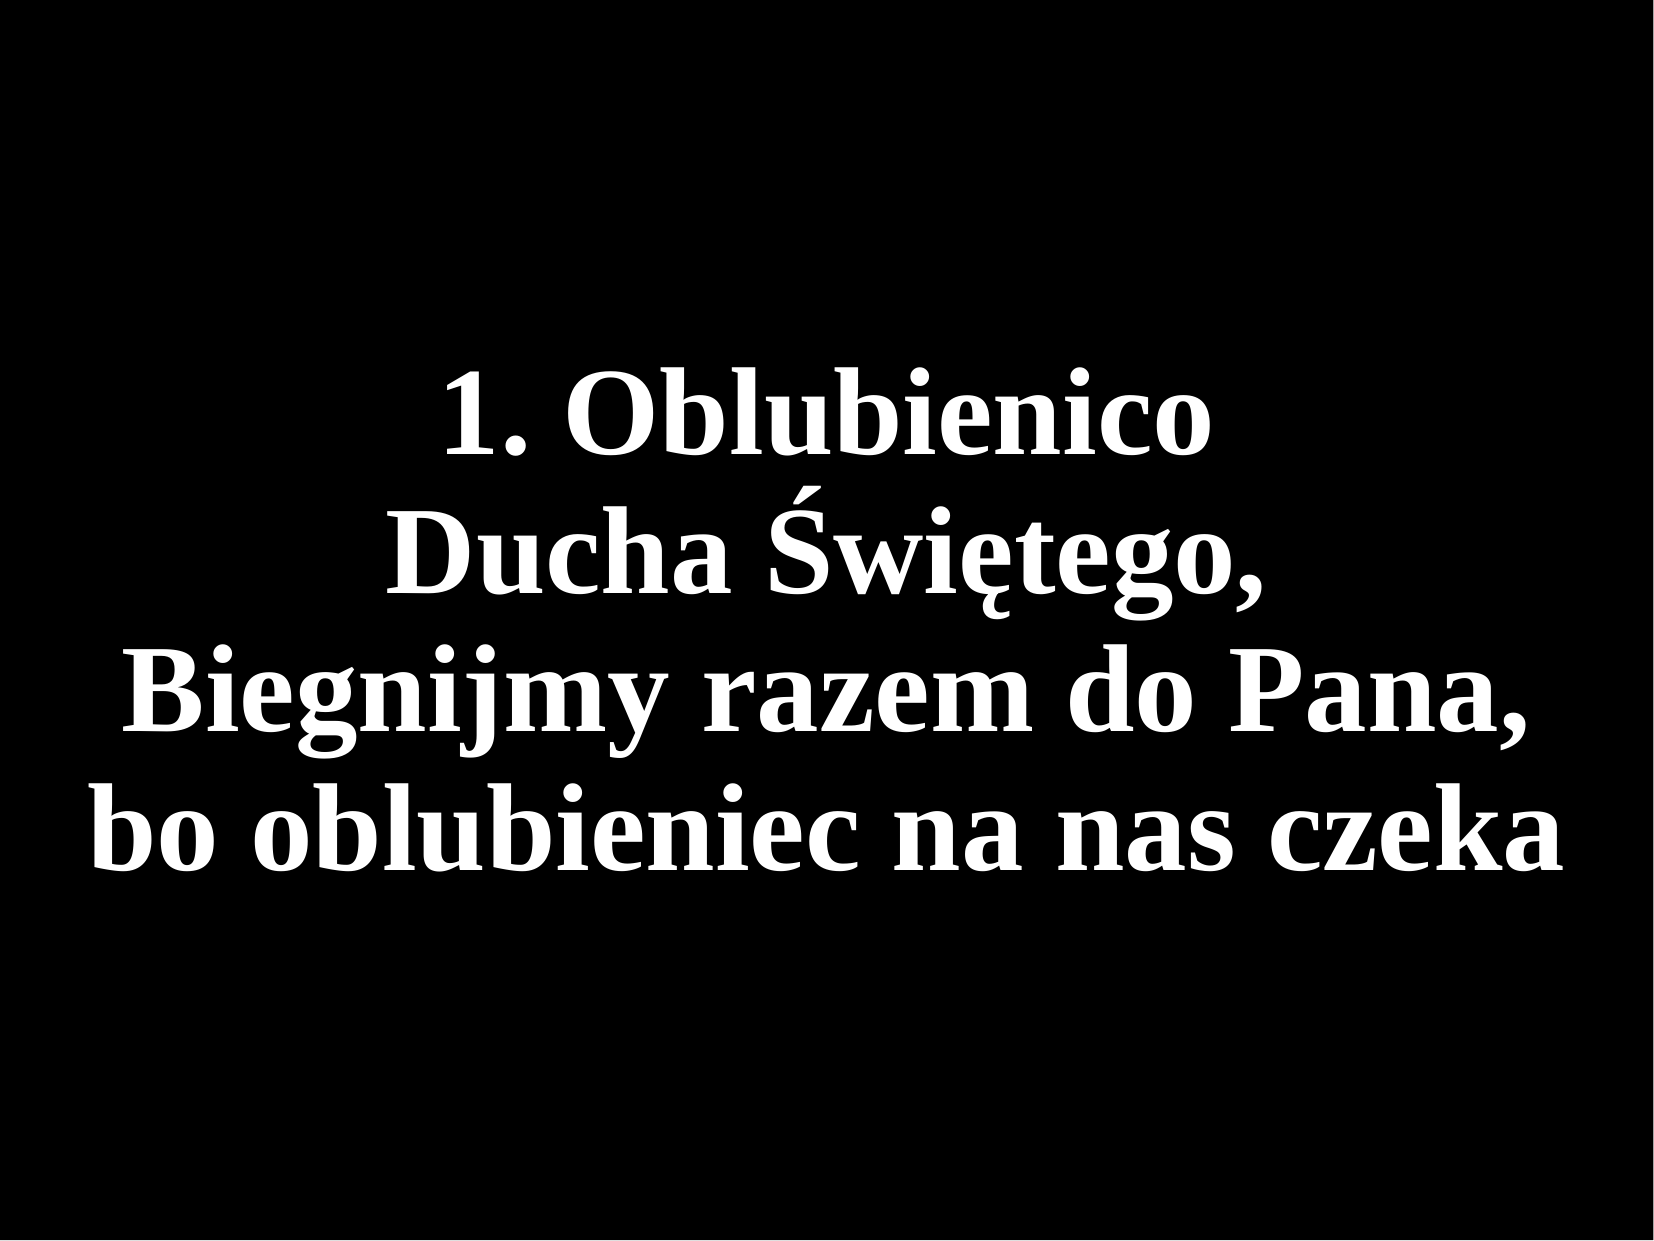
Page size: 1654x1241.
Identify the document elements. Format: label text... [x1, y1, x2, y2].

title 1. Oblubienico Ducha Świętego, Biegnijmy razem do Pana, bo oblubieniec na nas czeka [0, 0, 1654, 1241]
